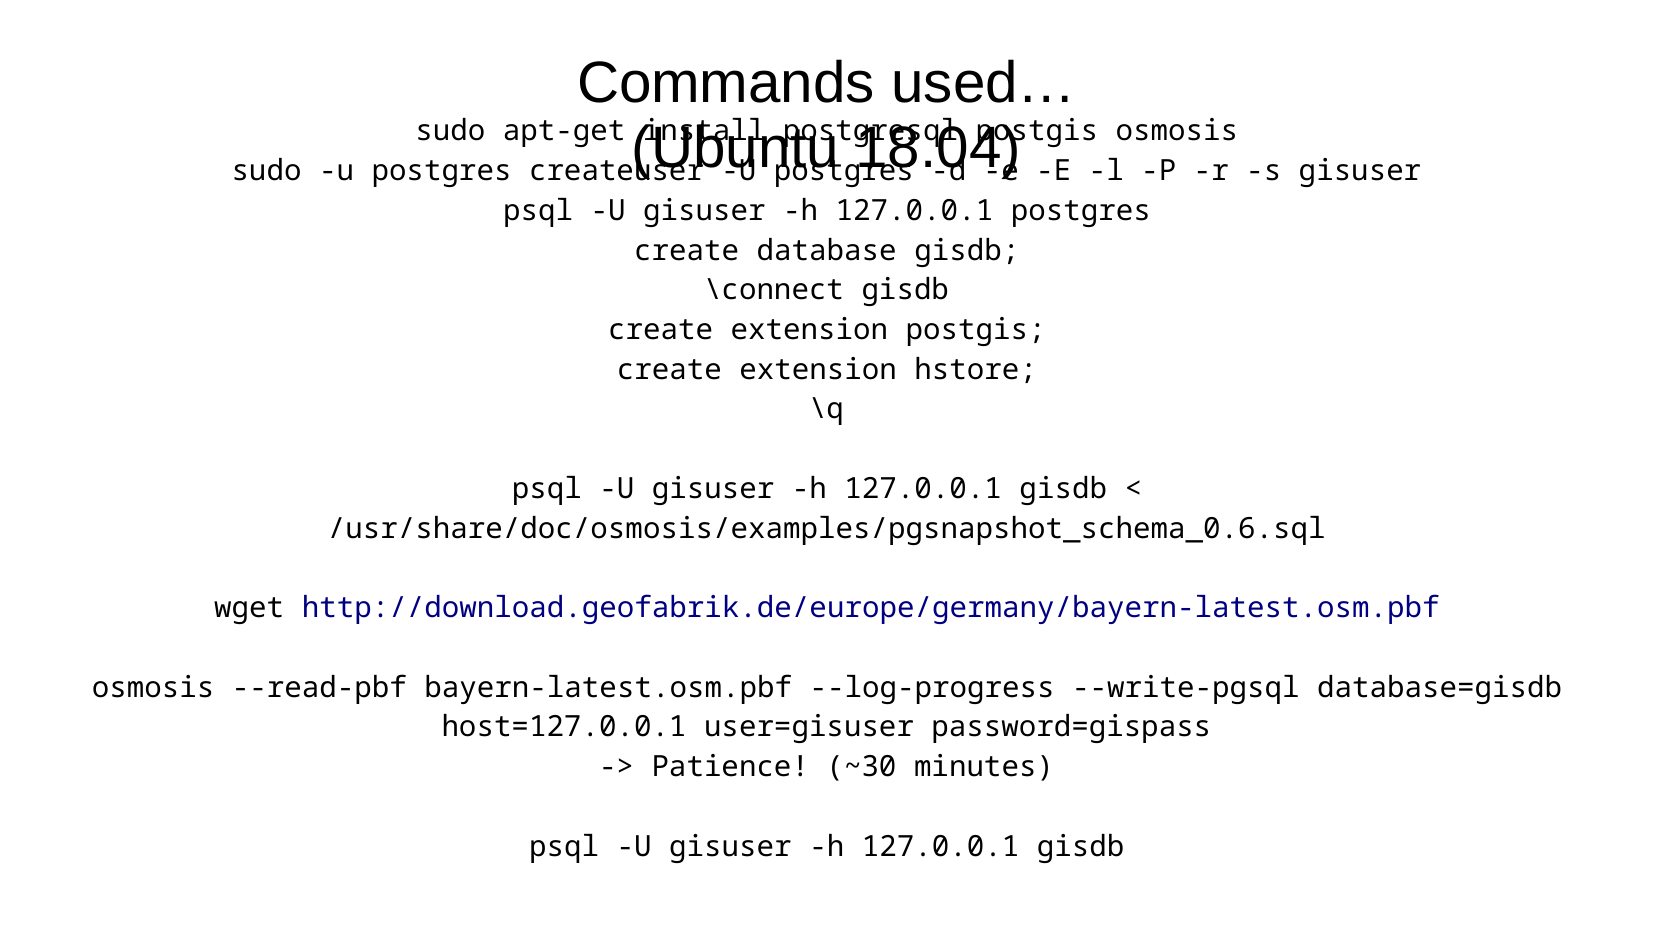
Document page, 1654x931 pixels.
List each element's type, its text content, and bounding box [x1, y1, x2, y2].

title Commands used… (Ubuntu 18.04) [82, 37, 1571, 193]
subtitle sudo apt-get install postgresql postgis osmosis sudo -u postgres createuser -U postgres -d -e -E -l -P -r -s gisuser psql -U gisuser -h 127.0.0.1 postgres create database gisdb; \connect gisdb create extension postgis; create extension hstore; \q psql -U gisuser -h 127.0.0.1 gisdb < /usr/share/doc/osmosis/examples/pgsnapshot_schema_0.6.sql wget http://download.geofabrik.de/europe/germany/bayern-latest.osm.pbf osmosis --read-pbf bayern-latest.osm.pbf --log-progress --write-pgsql database=gisdb host=127.0.0.1 user=gisuser password=gispass -> Patience! (~30 minutes) psql -U gisuser -h 127.0.0.1 gisdb [82, 209, 1571, 765]
